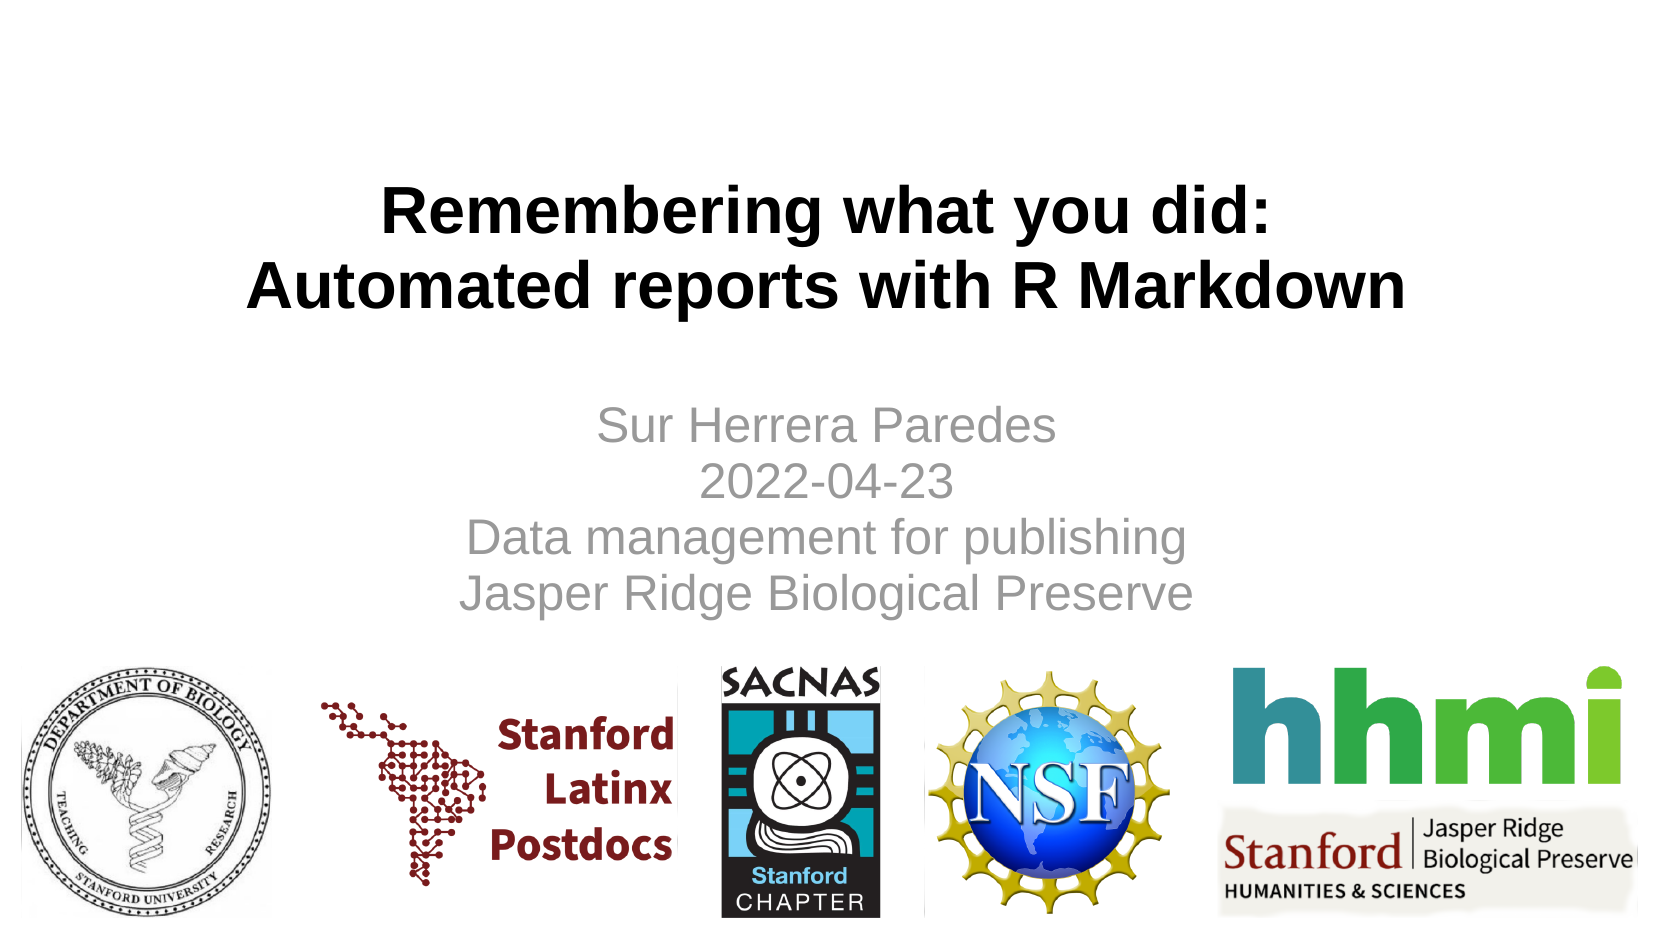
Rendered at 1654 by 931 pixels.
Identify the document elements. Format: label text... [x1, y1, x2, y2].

picture [0, 646, 1654, 931]
subtitle Remembering what you did: Automated reports with R Markdown Sur Herrera Paredes 2022-04-23 Data management for publishing Jasper Ridge Biological Preserve [82, 37, 1571, 646]
